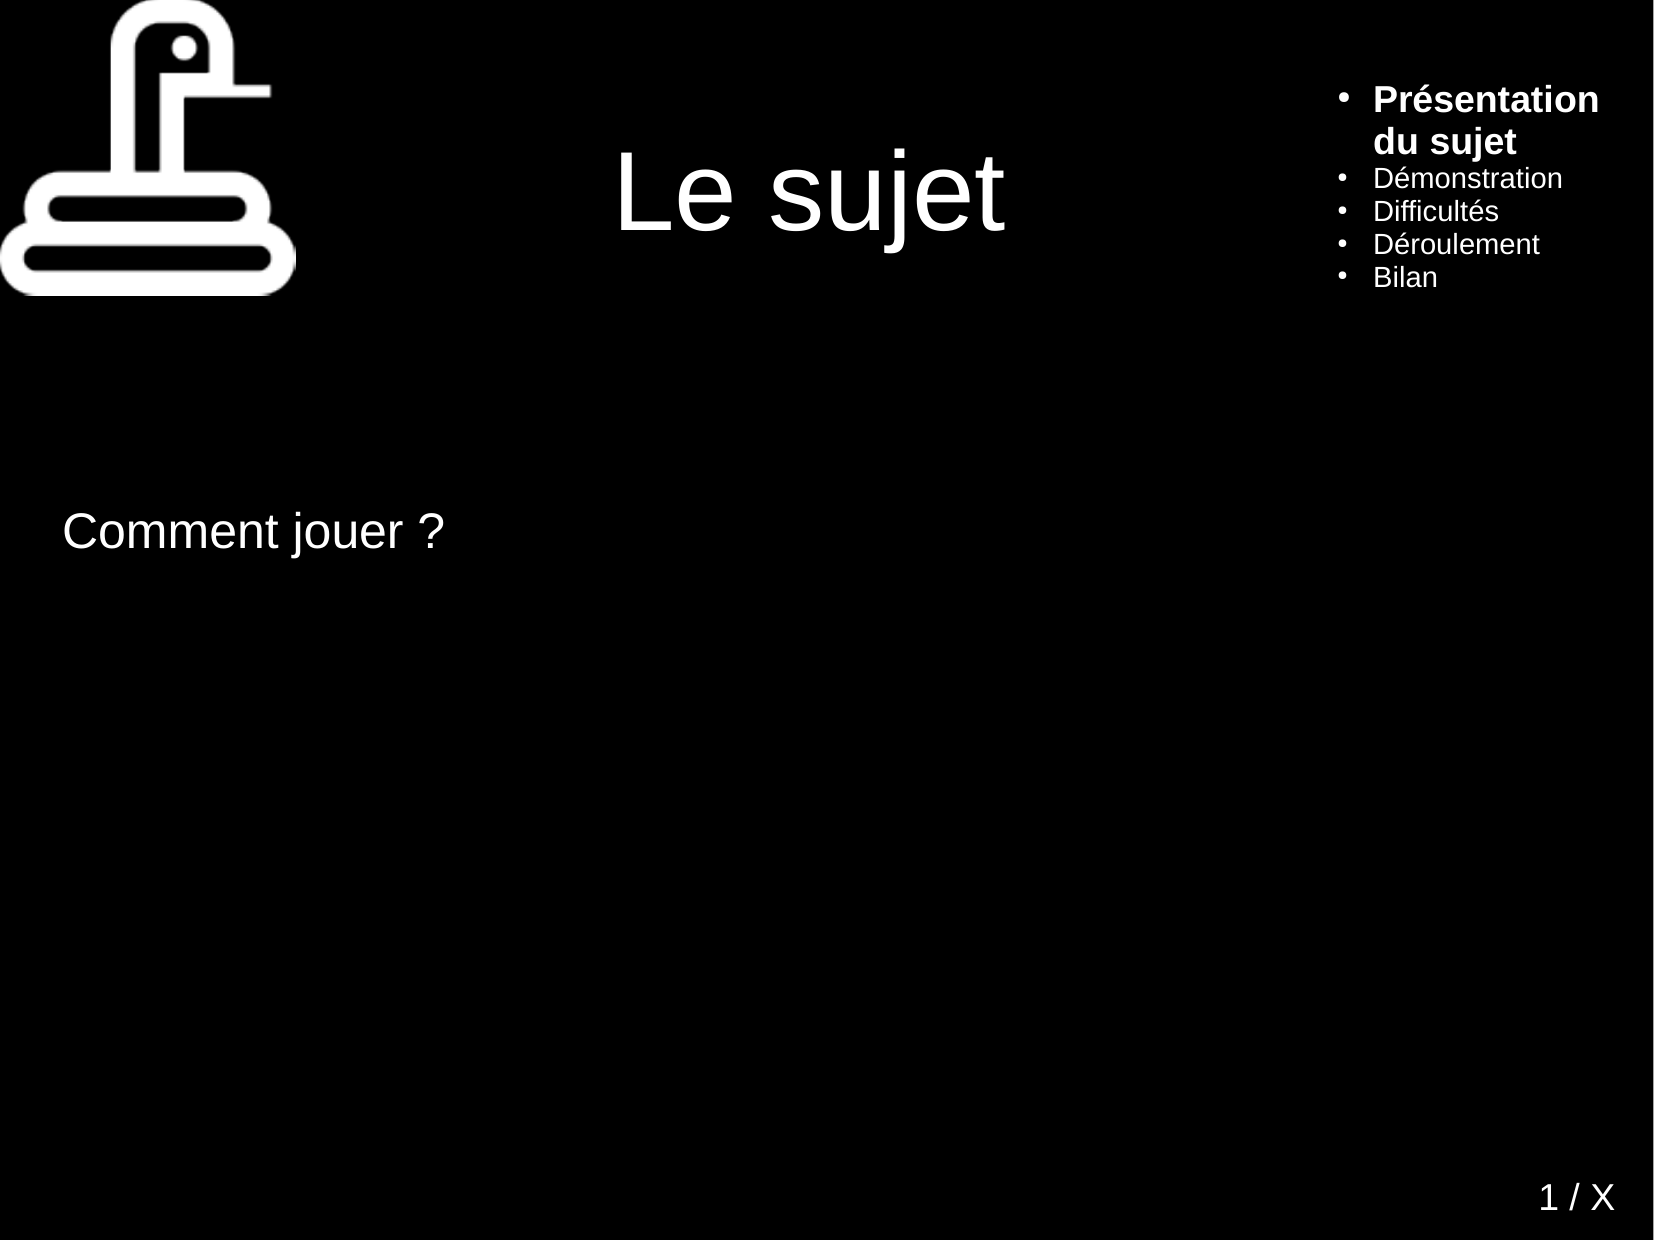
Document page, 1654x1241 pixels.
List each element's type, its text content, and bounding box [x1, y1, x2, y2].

picture [0, 0, 296, 296]
text_box Comment jouer ? [47, 496, 508, 623]
title Le sujet [296, 88, 1322, 296]
text_box Présentation du sujet Démonstration Difficultés Déroulement Bilan [1322, 70, 1654, 301]
text_box 1 / X [1523, 1169, 1654, 1241]
